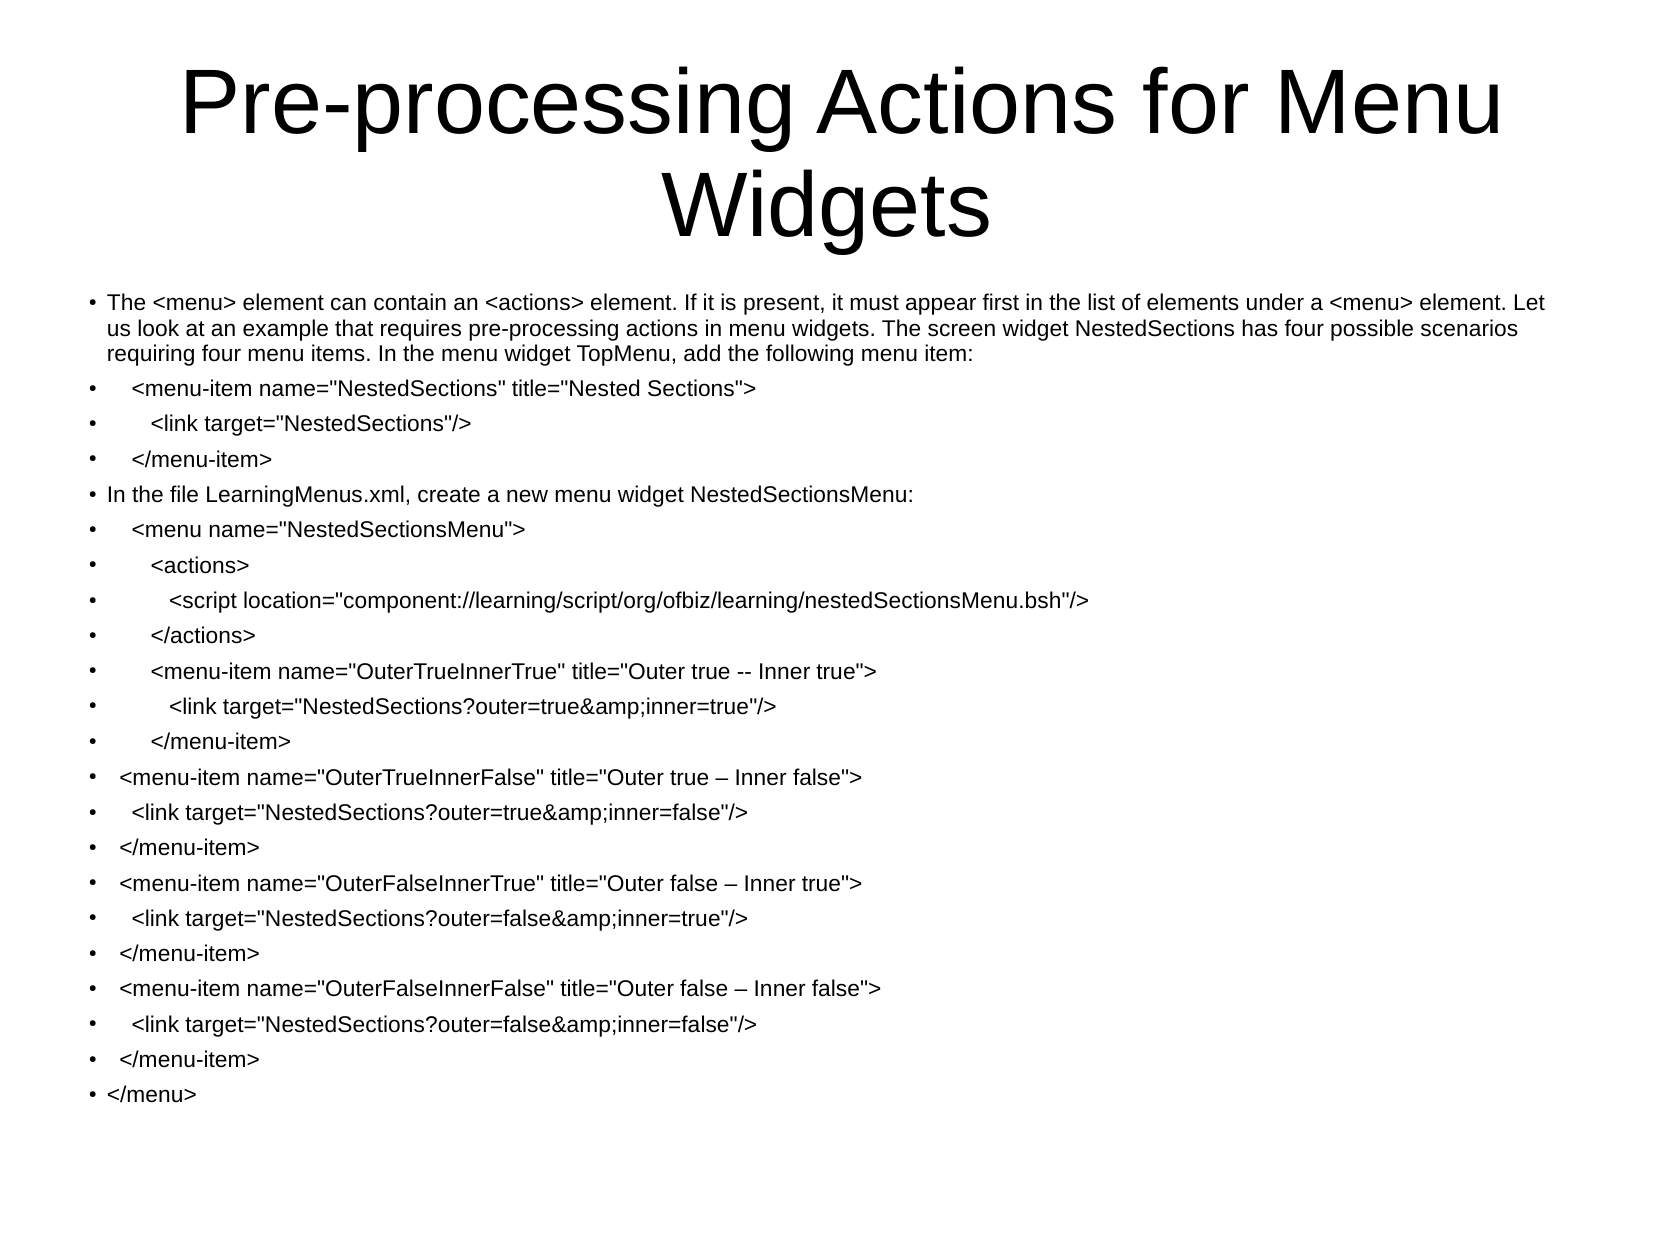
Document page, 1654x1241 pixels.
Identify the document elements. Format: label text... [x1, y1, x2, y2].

list The <menu> element can contain an <actions> element. If it is present, it must appear first in the list of elements under a <menu> element. Let us look at an example that requires pre-processing actions in menu widgets. The screen widget NestedSections has four possible scenarios requiring four menu items. In the menu widget TopMenu, add the following menu item: <menu-item name="NestedSections" title="Nested Sections"> <link target="NestedSections"/> </menu-item> In the file LearningMenus.xml, create a new menu widget NestedSectionsMenu: <menu name="NestedSectionsMenu"> <actions> <script location="component://learning/script/org/ofbiz/learning/nestedSectionsMenu.bsh"/> </actions> <menu-item name="OuterTrueInnerTrue" title="Outer true -- Inner true"> <link target="NestedSections?outer=true&amp;inner=true"/> </menu-item> <menu-item name="OuterTrueInnerFalse" title="Outer true – Inner false"> <link target="NestedSections?outer=true&amp;inner=false"/> </menu-item> <menu-item name="OuterFalseInnerTrue" title="Outer false – Inner true"> <link target="NestedSections?outer=false&amp;inner=true"/> </menu-item> <menu-item name="OuterFalseInnerFalse" title="Outer false – Inner false"> <link target="NestedSections?outer=false&amp;inner=false"/> </menu-item> </menu> [82, 290, 1571, 1109]
title Pre-processing Actions for Menu Widgets [82, 39, 1571, 267]
